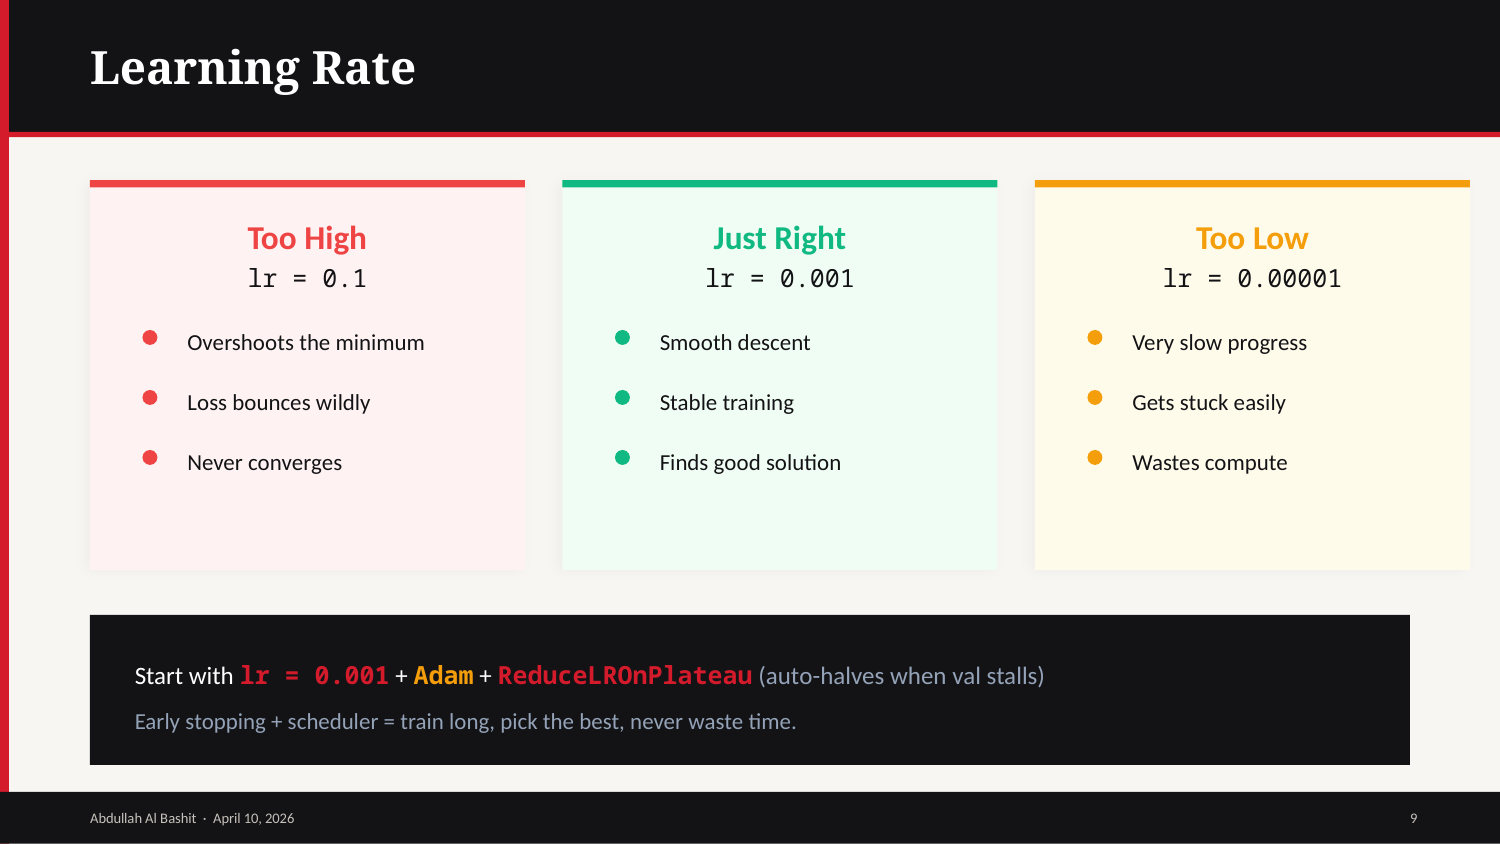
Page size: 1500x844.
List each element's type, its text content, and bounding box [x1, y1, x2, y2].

text_box [562, 179, 998, 210]
text_box Overshoots the minimum [172, 315, 503, 368]
text_box Gets stuck easily [1117, 375, 1448, 428]
text_box Too High [89, 210, 525, 254]
text_box Smooth descent [644, 315, 975, 368]
text_box [1034, 300, 1470, 570]
text_box [0, 0, 1500, 844]
text_box [562, 300, 998, 570]
text_box Abdullah Al Bashit · April 10, 2026 [82, 801, 968, 834]
text_box Finds good solution [644, 435, 975, 488]
text_box lr = 0.00001 [1034, 254, 1470, 300]
text_box Start with lr = 0.001 + Adam + ReduceLROnPlateau (auto-halves when val stalls) [119, 644, 1380, 697]
text_box 9 [1402, 801, 1433, 834]
text_box Just Right [562, 210, 998, 254]
text_box [89, 179, 525, 210]
text_box Loss bounces wildly [172, 375, 503, 428]
text_box lr = 0.1 [89, 254, 525, 300]
text_box Never converges [172, 435, 503, 488]
text_box Learning Rate [89, 38, 840, 94]
text_box [89, 614, 1410, 765]
text_box [89, 300, 525, 570]
text_box Early stopping + scheduler = train long, pick the best, never waste time. [119, 697, 1380, 743]
text_box Too Low [1034, 210, 1470, 254]
text_box Very slow progress [1117, 315, 1448, 368]
text_box lr = 0.001 [562, 254, 998, 300]
text_box Stable training [644, 375, 975, 428]
text_box Wastes compute [1117, 435, 1448, 488]
text_box [1034, 179, 1470, 210]
